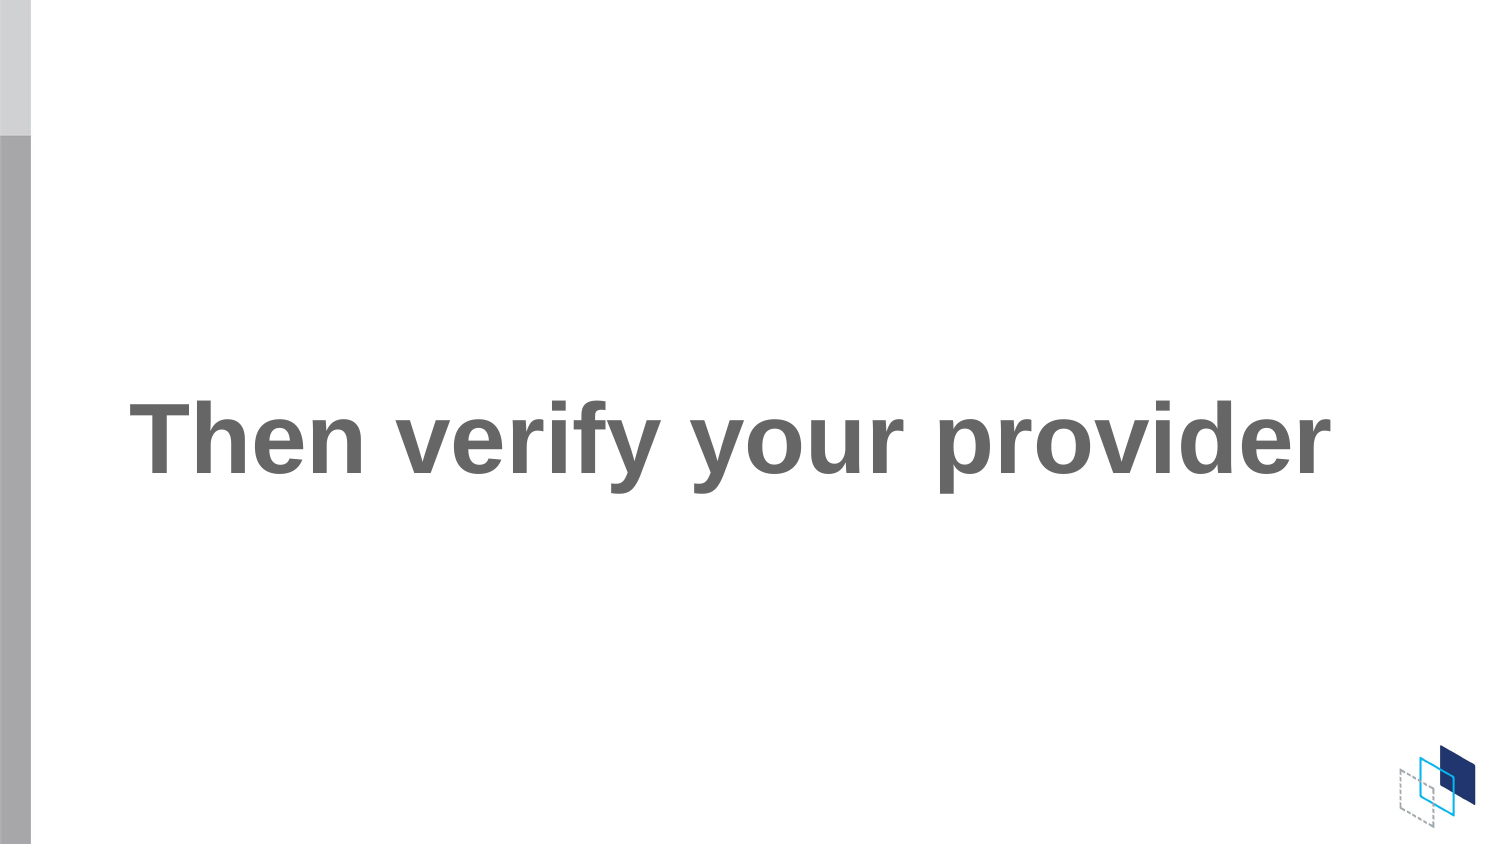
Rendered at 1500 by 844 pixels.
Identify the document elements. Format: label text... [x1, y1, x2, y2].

list Then verify your provider [75, 127, 1389, 739]
picture [0, 0, 37, 844]
picture [1388, 738, 1486, 836]
